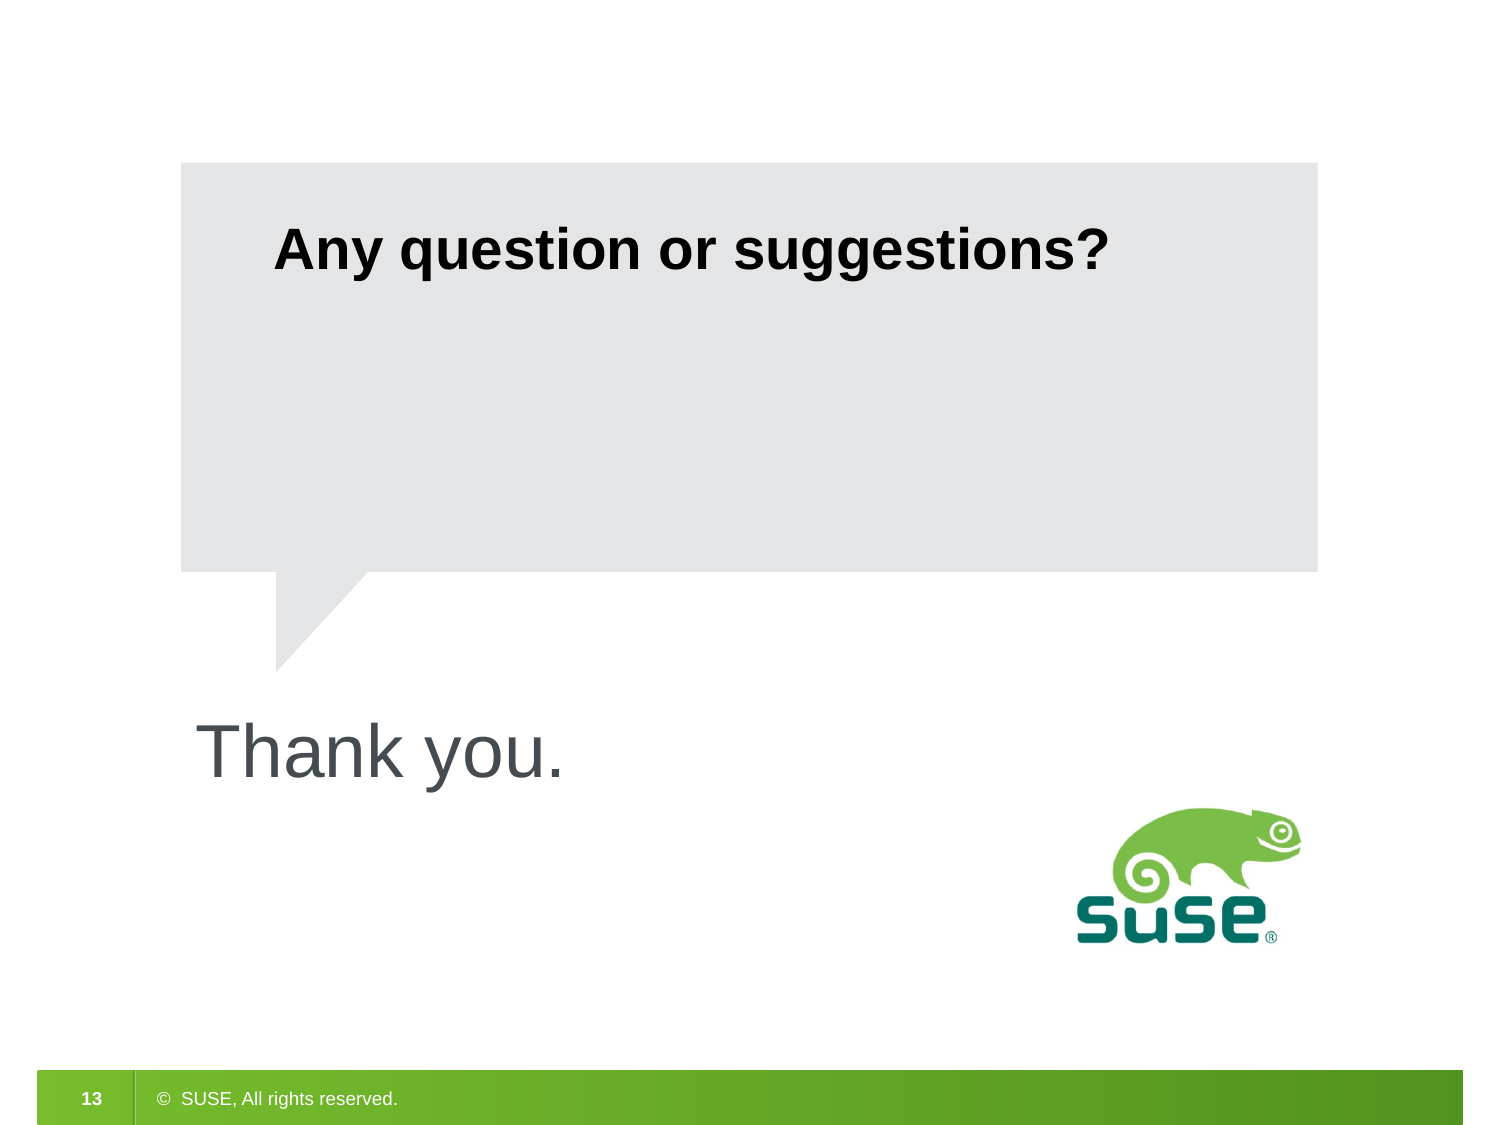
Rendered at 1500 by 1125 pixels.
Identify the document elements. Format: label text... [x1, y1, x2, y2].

picture [1075, 806, 1304, 947]
text_box Any question or suggestions? [259, 213, 1334, 289]
